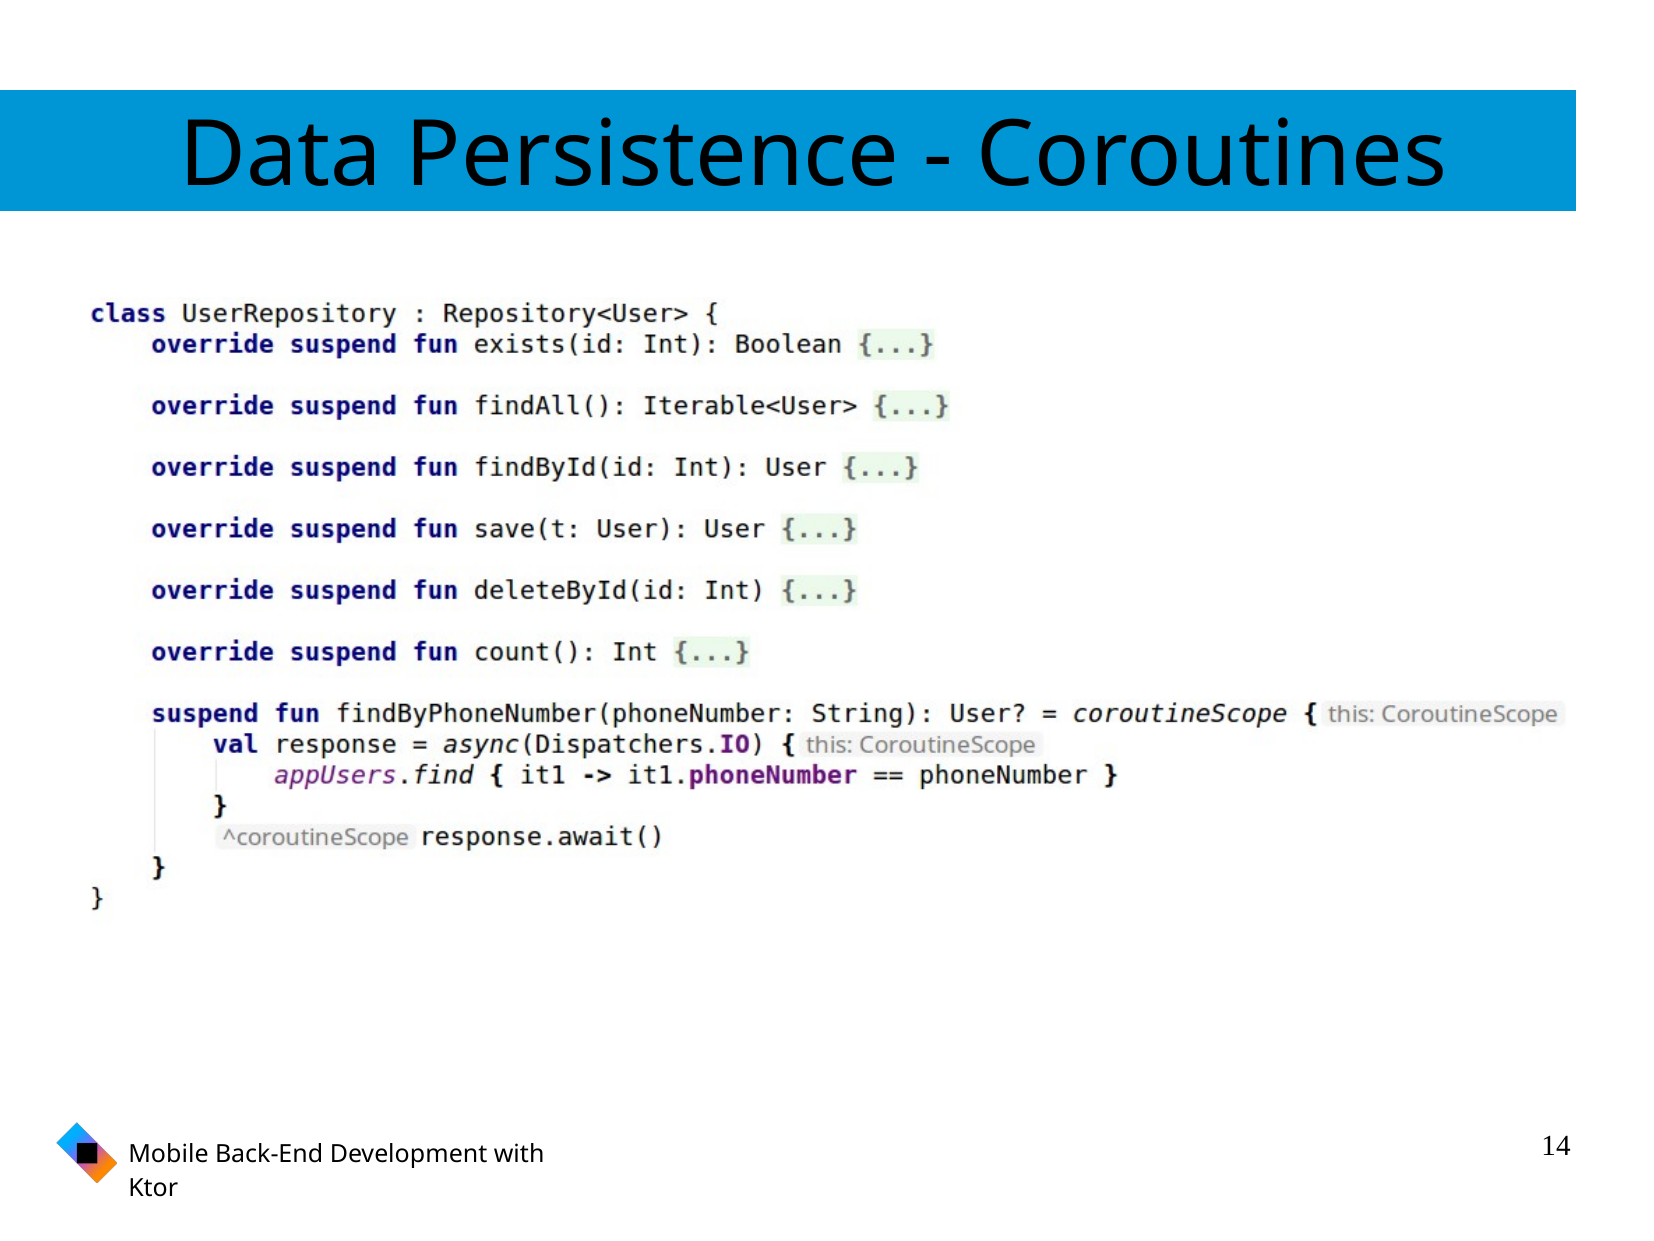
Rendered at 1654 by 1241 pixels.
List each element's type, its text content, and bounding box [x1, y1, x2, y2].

text_box [1546, 90, 1576, 211]
title Data Persistence - Coroutines [82, 90, 1546, 211]
picture [56, 1122, 117, 1183]
picture [90, 294, 1567, 925]
text_box [0, 90, 82, 211]
text_box Mobile Back-End Development with Ktor [113, 1128, 597, 1174]
